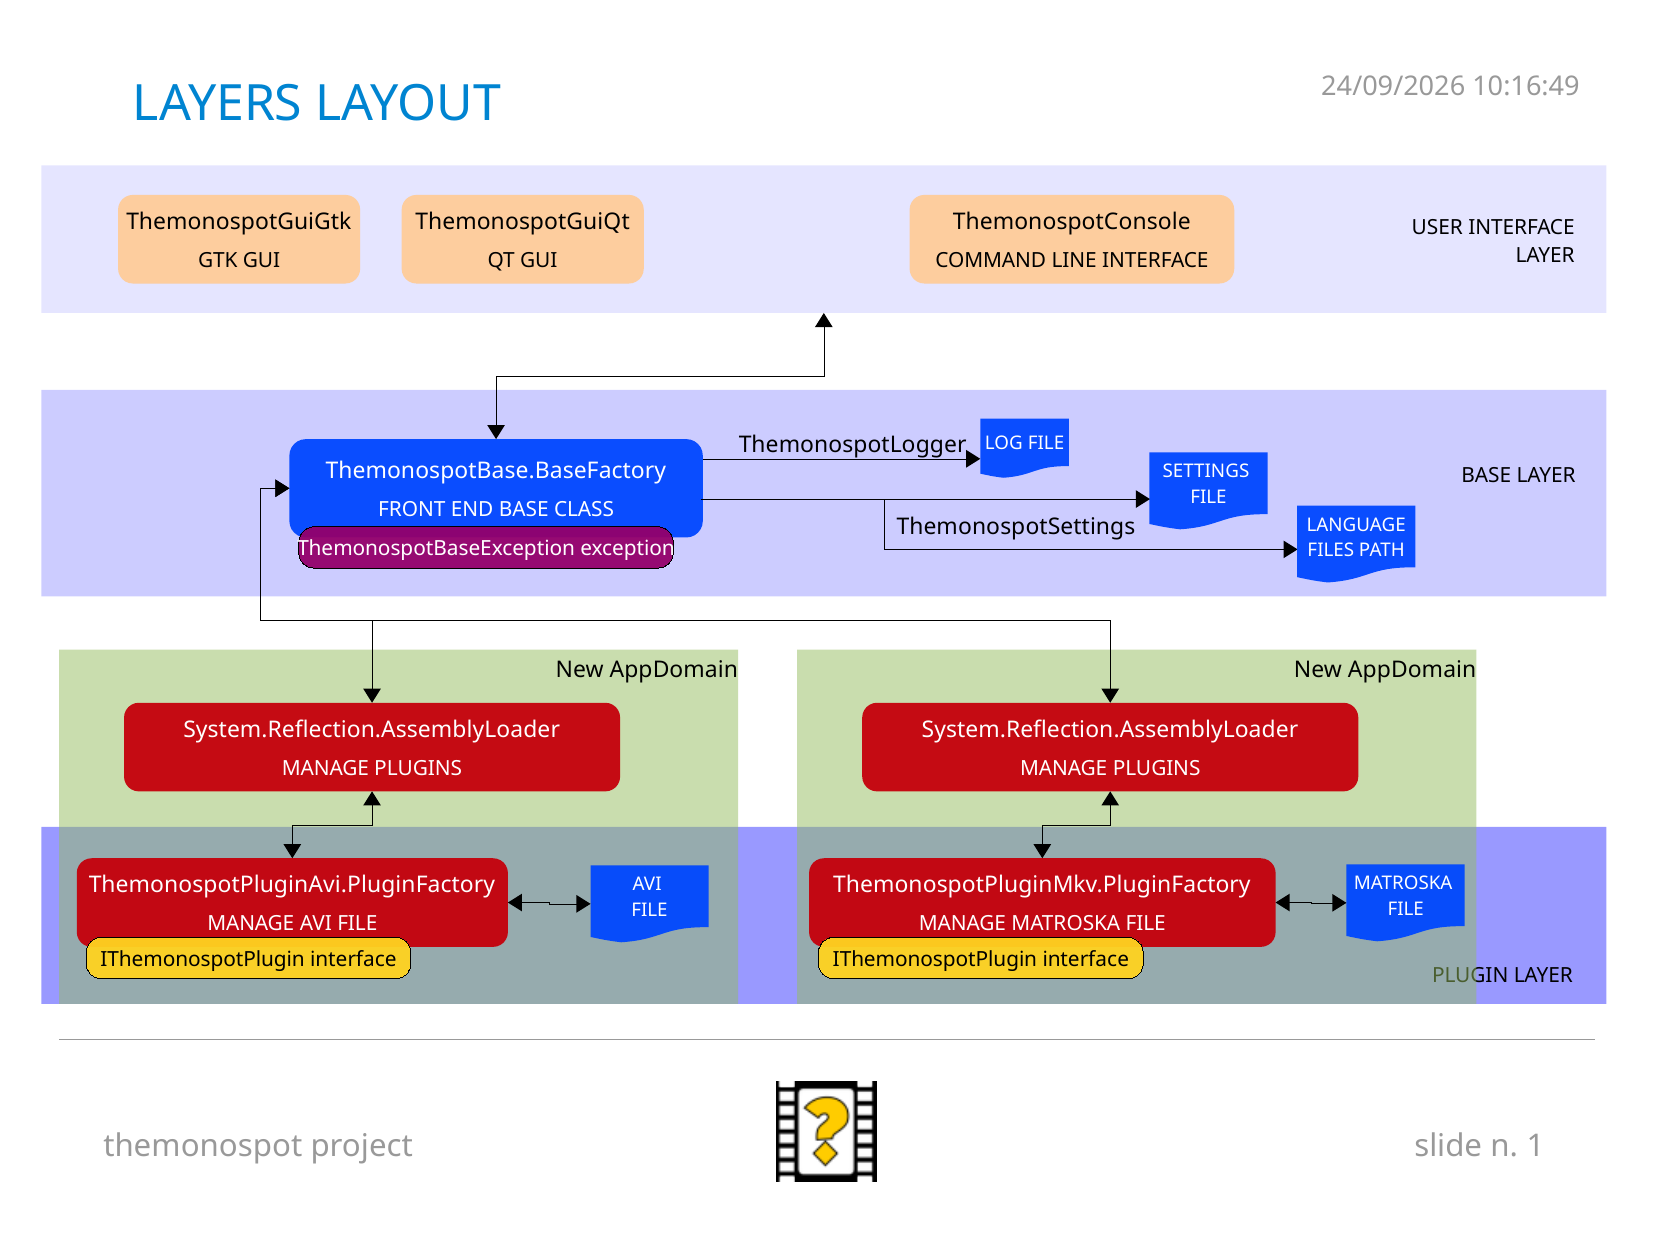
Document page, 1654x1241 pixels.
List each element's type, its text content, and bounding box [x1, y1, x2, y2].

text_box SETTINGS FILE [1149, 452, 1268, 530]
text_box ThemonospotBase.BaseFactory FRONT END BASE CLASS [289, 439, 703, 538]
text_box LOG FILE [980, 418, 1069, 478]
text_box [261, 389, 1607, 597]
text_box [41, 389, 496, 597]
text_box LANGUAGE FILES PATH [1297, 505, 1416, 583]
text_box AVI FILE [590, 865, 709, 943]
picture [776, 1081, 877, 1182]
text_box 16/12/2009 22.16.19 [1210, 59, 1595, 107]
text_box ThemonospotLogger [724, 421, 966, 464]
text_box themonospot project [88, 1115, 473, 1168]
text_box ThemonospotPluginMkv.PluginFactory MANAGE MATROSKA FILE [809, 858, 1276, 947]
text_box ThemonospotBaseException exception [298, 526, 674, 569]
text_box New AppDomain [1279, 645, 1481, 689]
text_box ThemonospotSettings [881, 502, 1136, 546]
text_box IThemonospotPlugin interface [818, 937, 1144, 979]
text_box BASE LAYER [1446, 452, 1604, 493]
text_box ThemonospotConsole COMMAND LINE INTERFACE [909, 194, 1235, 284]
text_box MATROSKA FILE [1346, 864, 1465, 942]
text_box New AppDomain [540, 645, 743, 689]
text_box IThemonospotPlugin interface [86, 937, 411, 979]
text_box System.Reflection.AssemblyLoader MANAGE PLUGINS [862, 702, 1359, 792]
text_box ThemonospotPluginAvi.PluginFactory MANAGE AVI FILE [76, 858, 508, 947]
text_box ThemonospotGuiQt QT GUI [401, 194, 644, 284]
text_box [41, 165, 1607, 313]
text_box ThemonospotGuiGtk GTK GUI [118, 194, 361, 284]
text_box [41, 649, 1607, 1004]
text_box LAYERS LAYOUT [118, 59, 551, 135]
text_box PLUGIN LAYER [1477, 952, 1597, 994]
text_box slide n. <numero> [1399, 1115, 1589, 1168]
text_box USER INTERFACE LAYER [1396, 204, 1606, 271]
text_box System.Reflection.AssemblyLoader MANAGE PLUGINS [124, 702, 621, 792]
